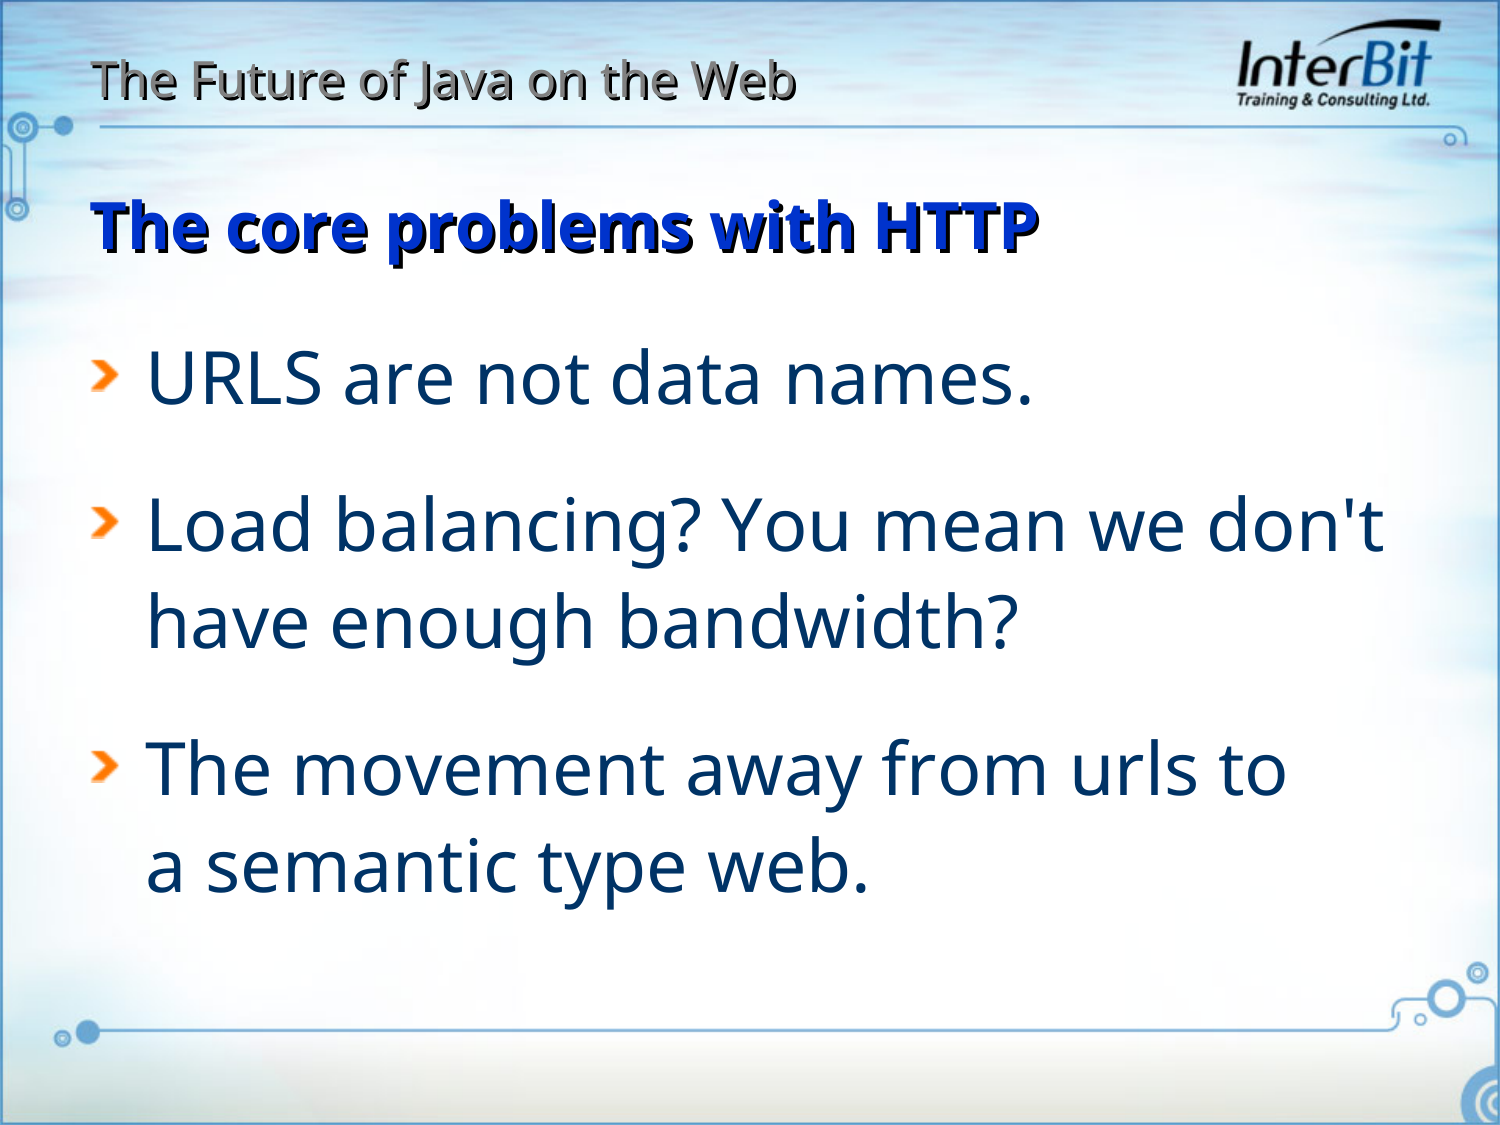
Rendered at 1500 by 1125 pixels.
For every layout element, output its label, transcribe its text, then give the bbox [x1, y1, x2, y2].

picture [0, 0, 1500, 1125]
list The core problems with HTTP URLS are not data names. Load balancing? You mean we don't have enough bandwidth? The movement away from urls to a semantic type web. [75, 160, 1426, 1011]
title The Future of Java on the Web [75, 14, 1425, 141]
